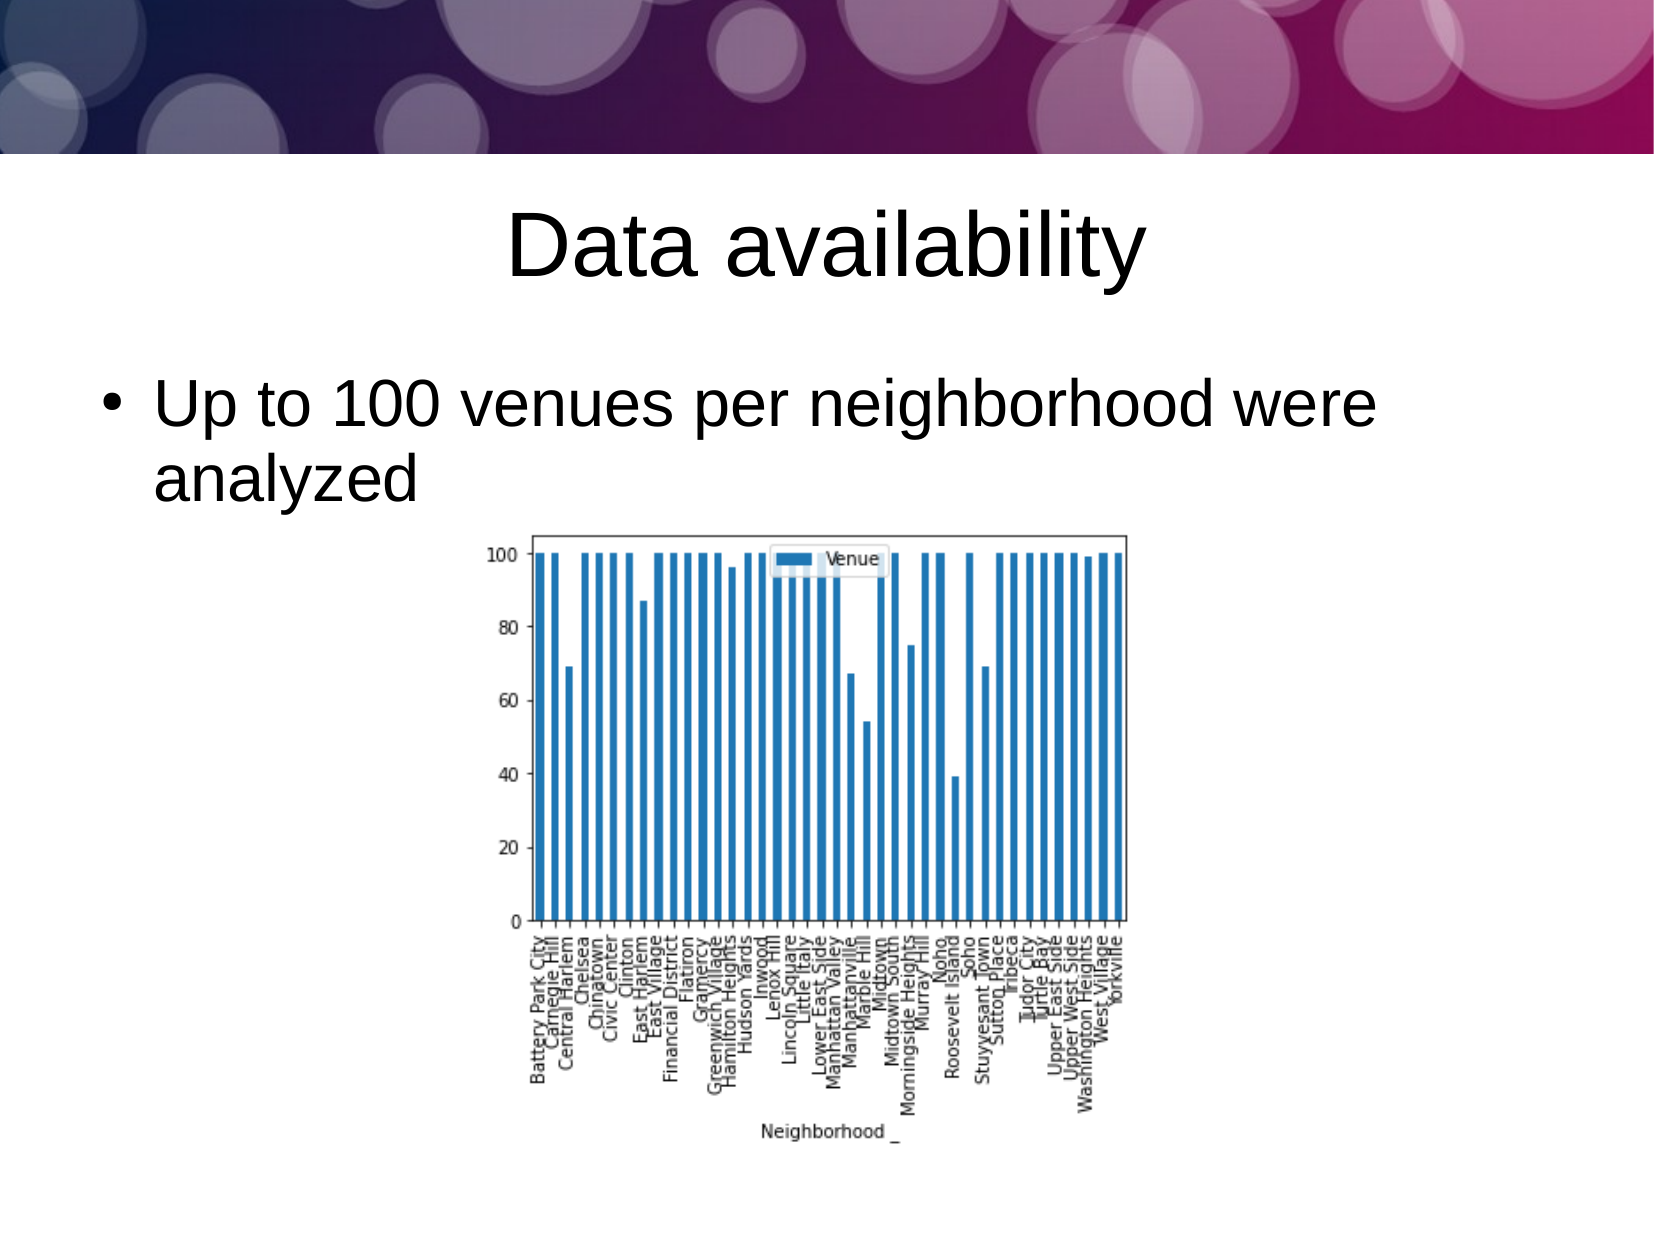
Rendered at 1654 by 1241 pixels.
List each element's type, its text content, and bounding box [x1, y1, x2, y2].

picture [465, 509, 1179, 1166]
title Data availability [82, 159, 1571, 331]
picture [0, 0, 1654, 154]
list Up to 100 venues per neighborhood were analyzed [82, 366, 1571, 1087]
